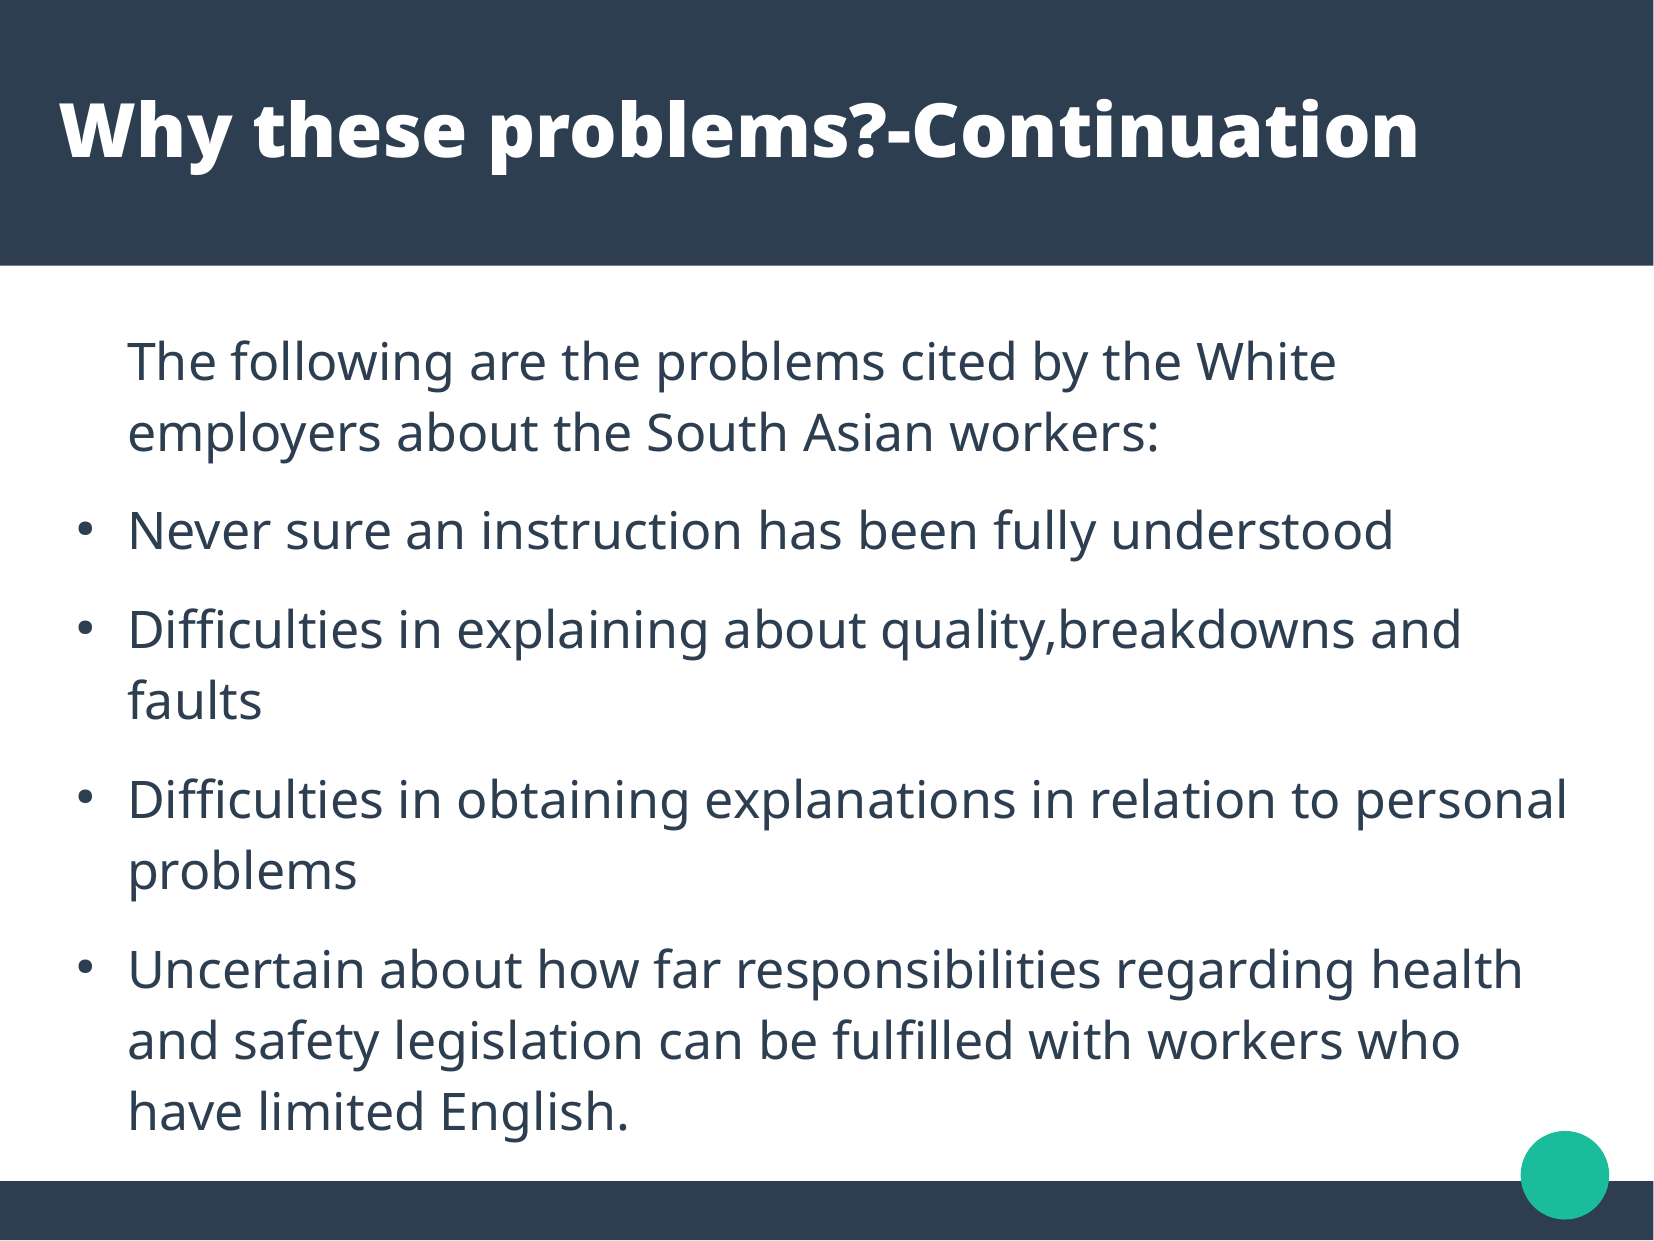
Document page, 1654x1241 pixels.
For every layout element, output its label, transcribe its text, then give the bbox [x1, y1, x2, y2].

list The following are the problems cited by the White employers about the South Asian workers: Never sure an instruction has been fully understood Difficulties in explaining about quality,breakdowns and faults Difficulties in obtaining explanations in relation to personal problems Uncertain about how far responsibilities regarding health and safety legislation can be fulfilled with workers who have limited English. [59, 324, 1595, 1152]
title Why these problems?-Continuation [59, 49, 1595, 207]
